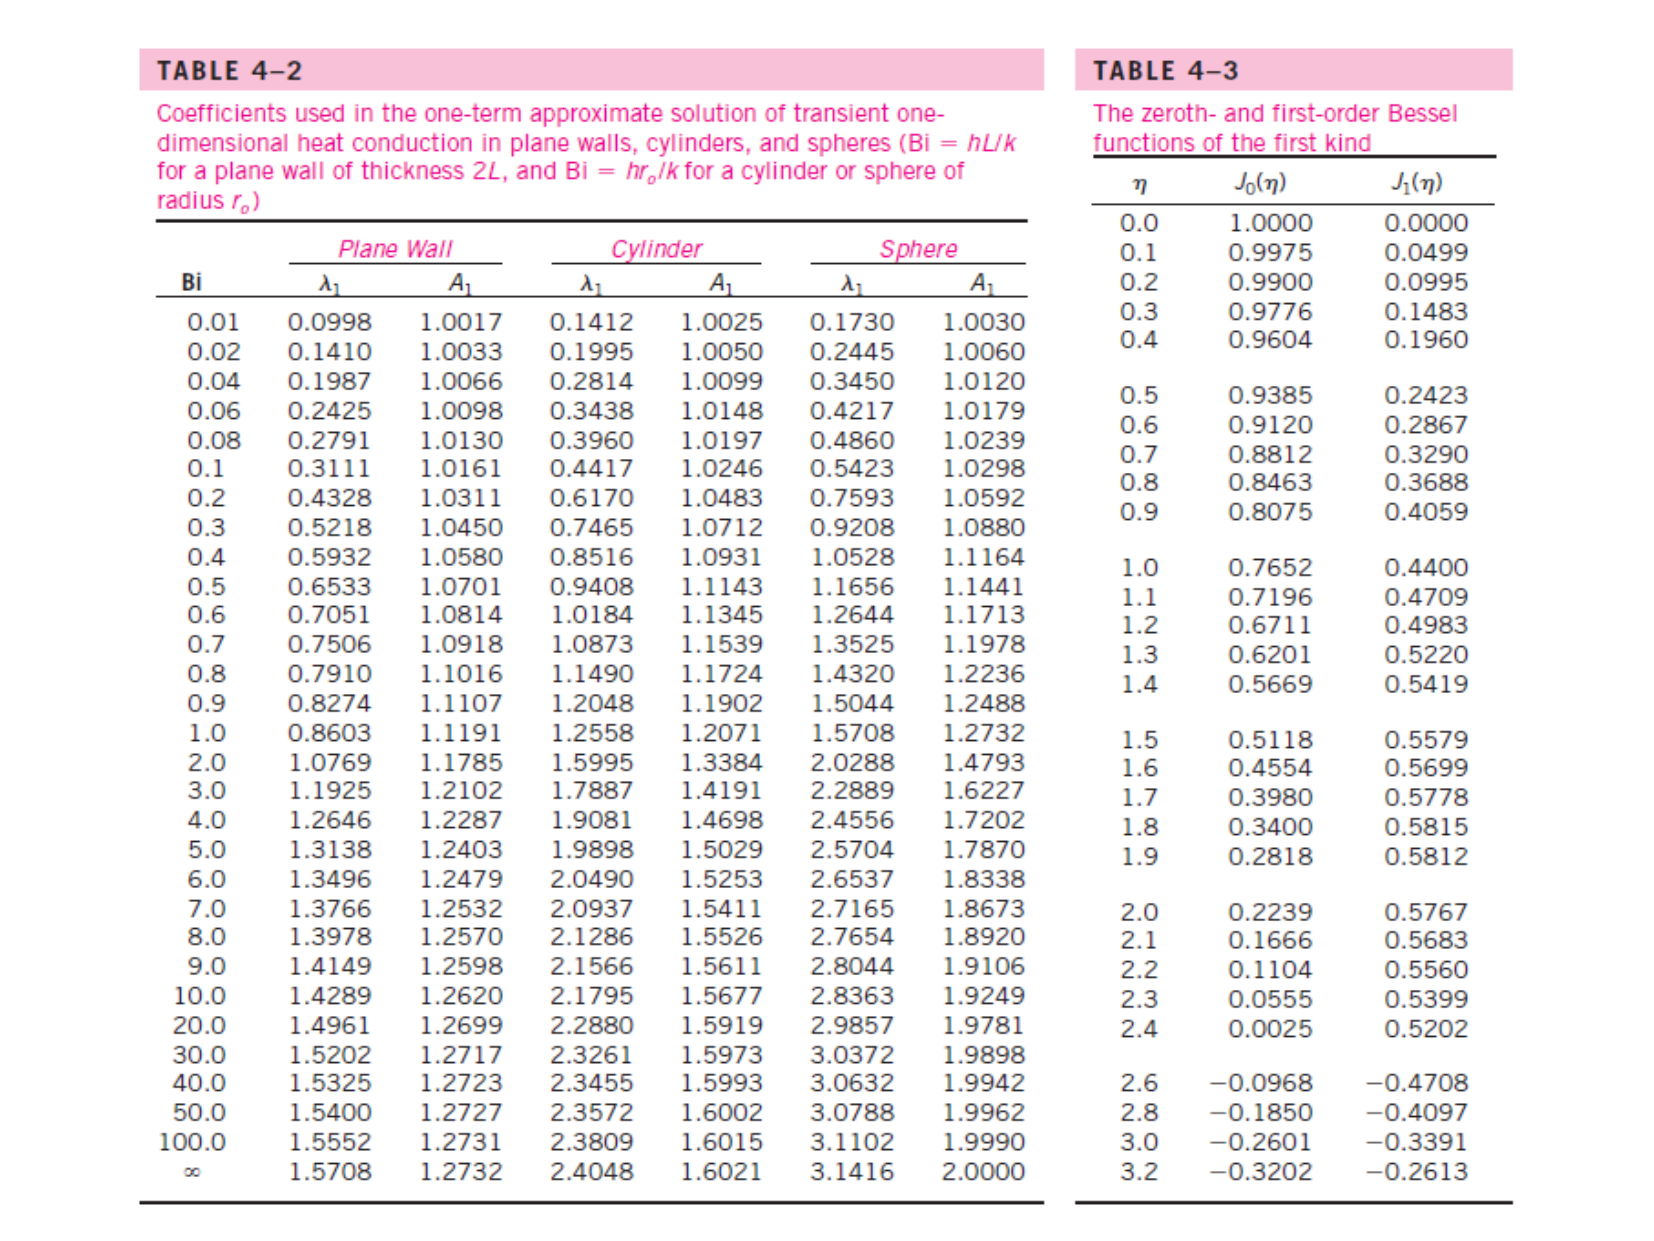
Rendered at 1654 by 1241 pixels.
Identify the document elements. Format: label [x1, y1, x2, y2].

picture [118, 35, 1548, 1217]
